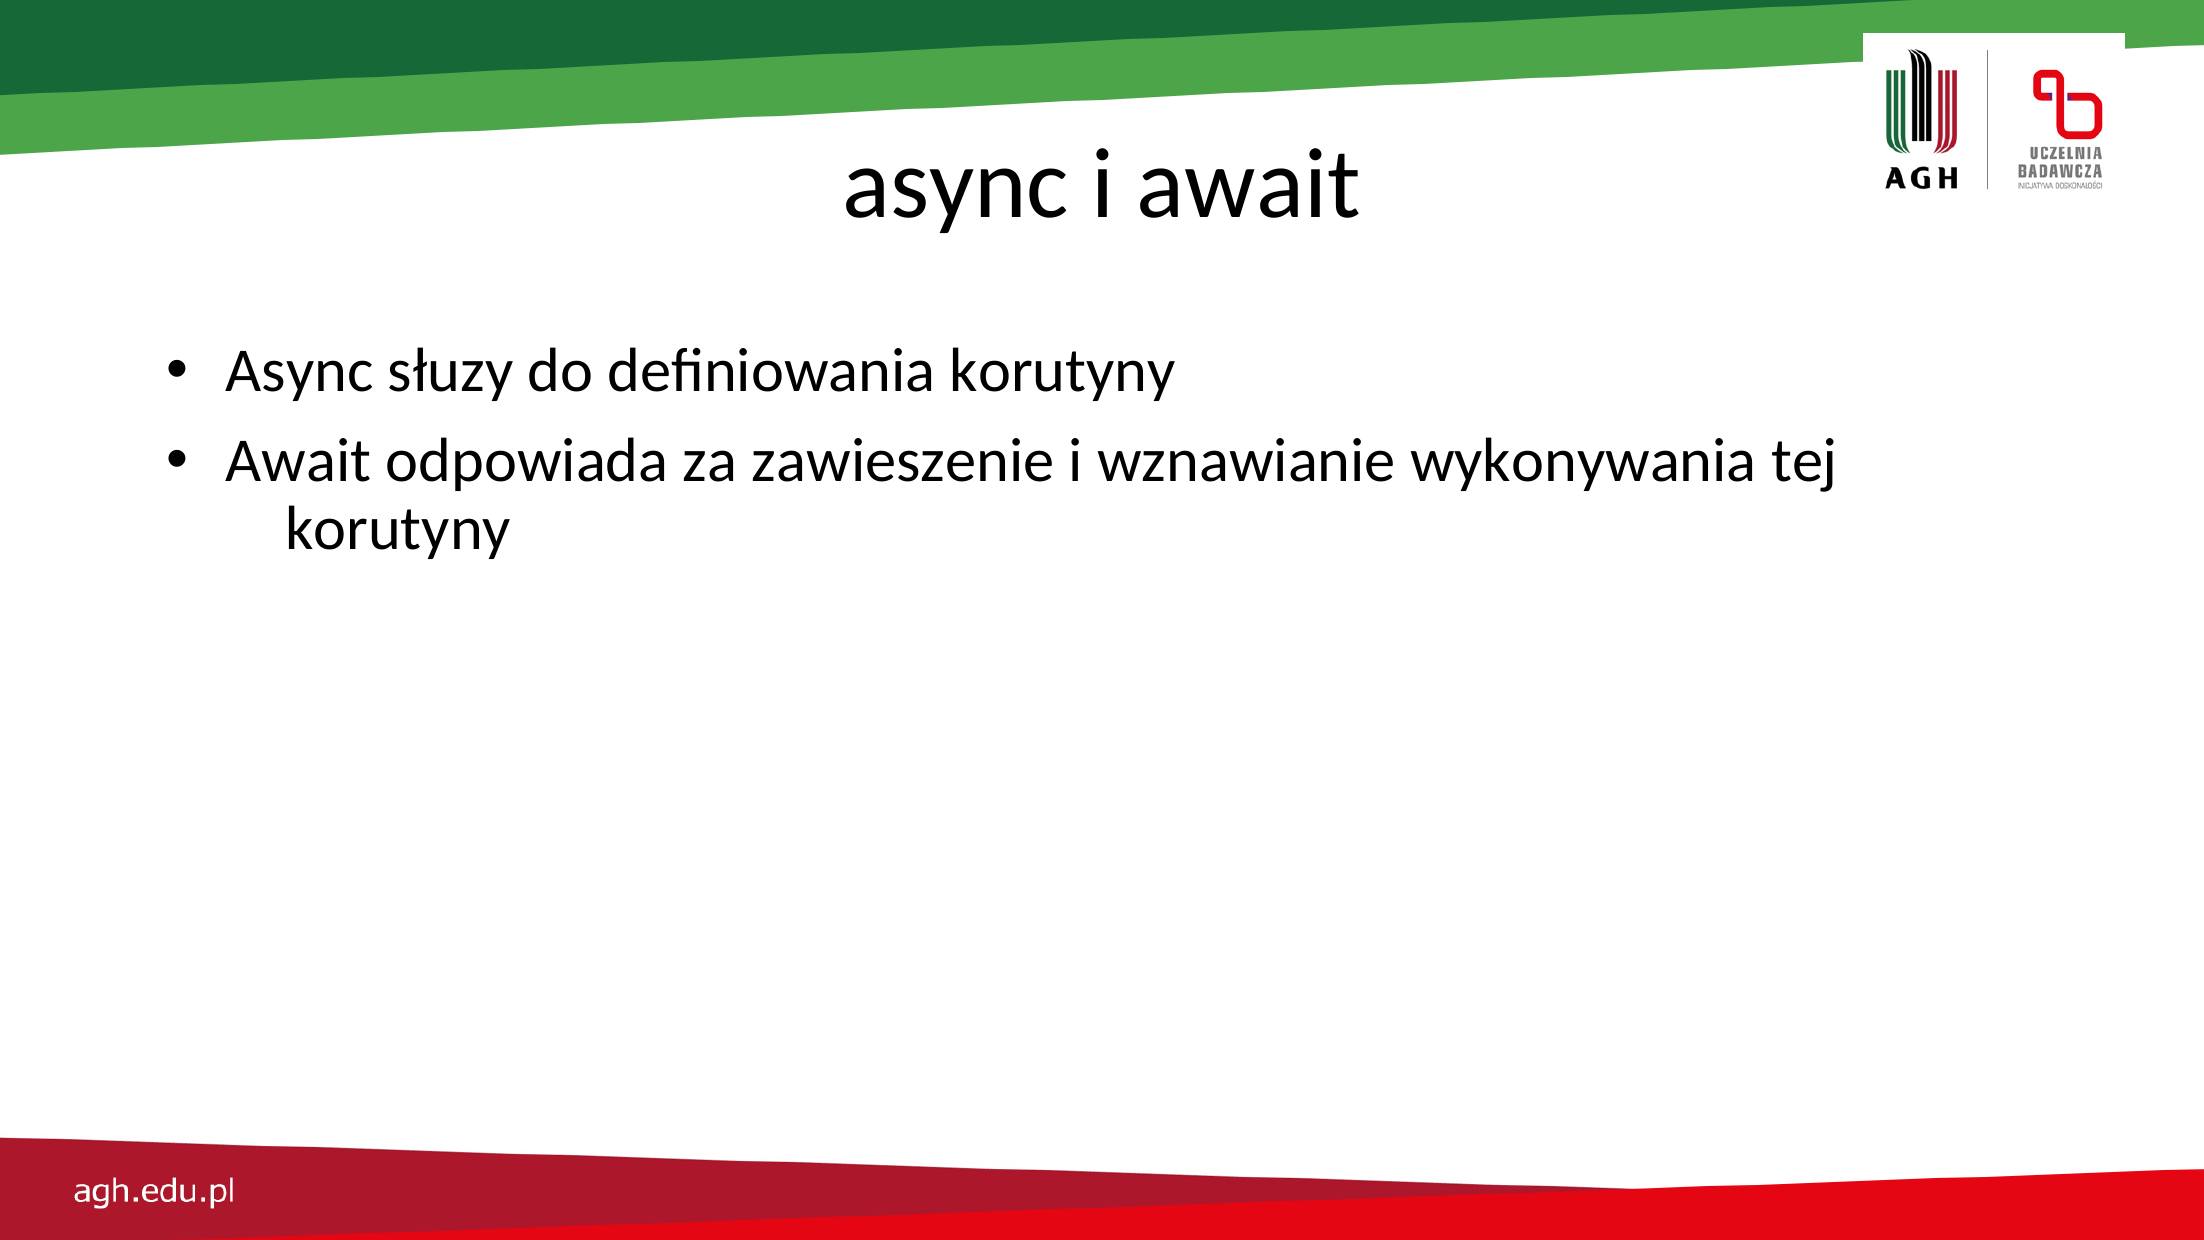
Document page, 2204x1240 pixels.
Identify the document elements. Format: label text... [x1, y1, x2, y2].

list Async słuzy do definiowania korutyny Await odpowiada za zawieszenie i wznawianie wykonywania tej korutyny [151, 329, 2053, 1117]
title async i await [151, 65, 2053, 306]
